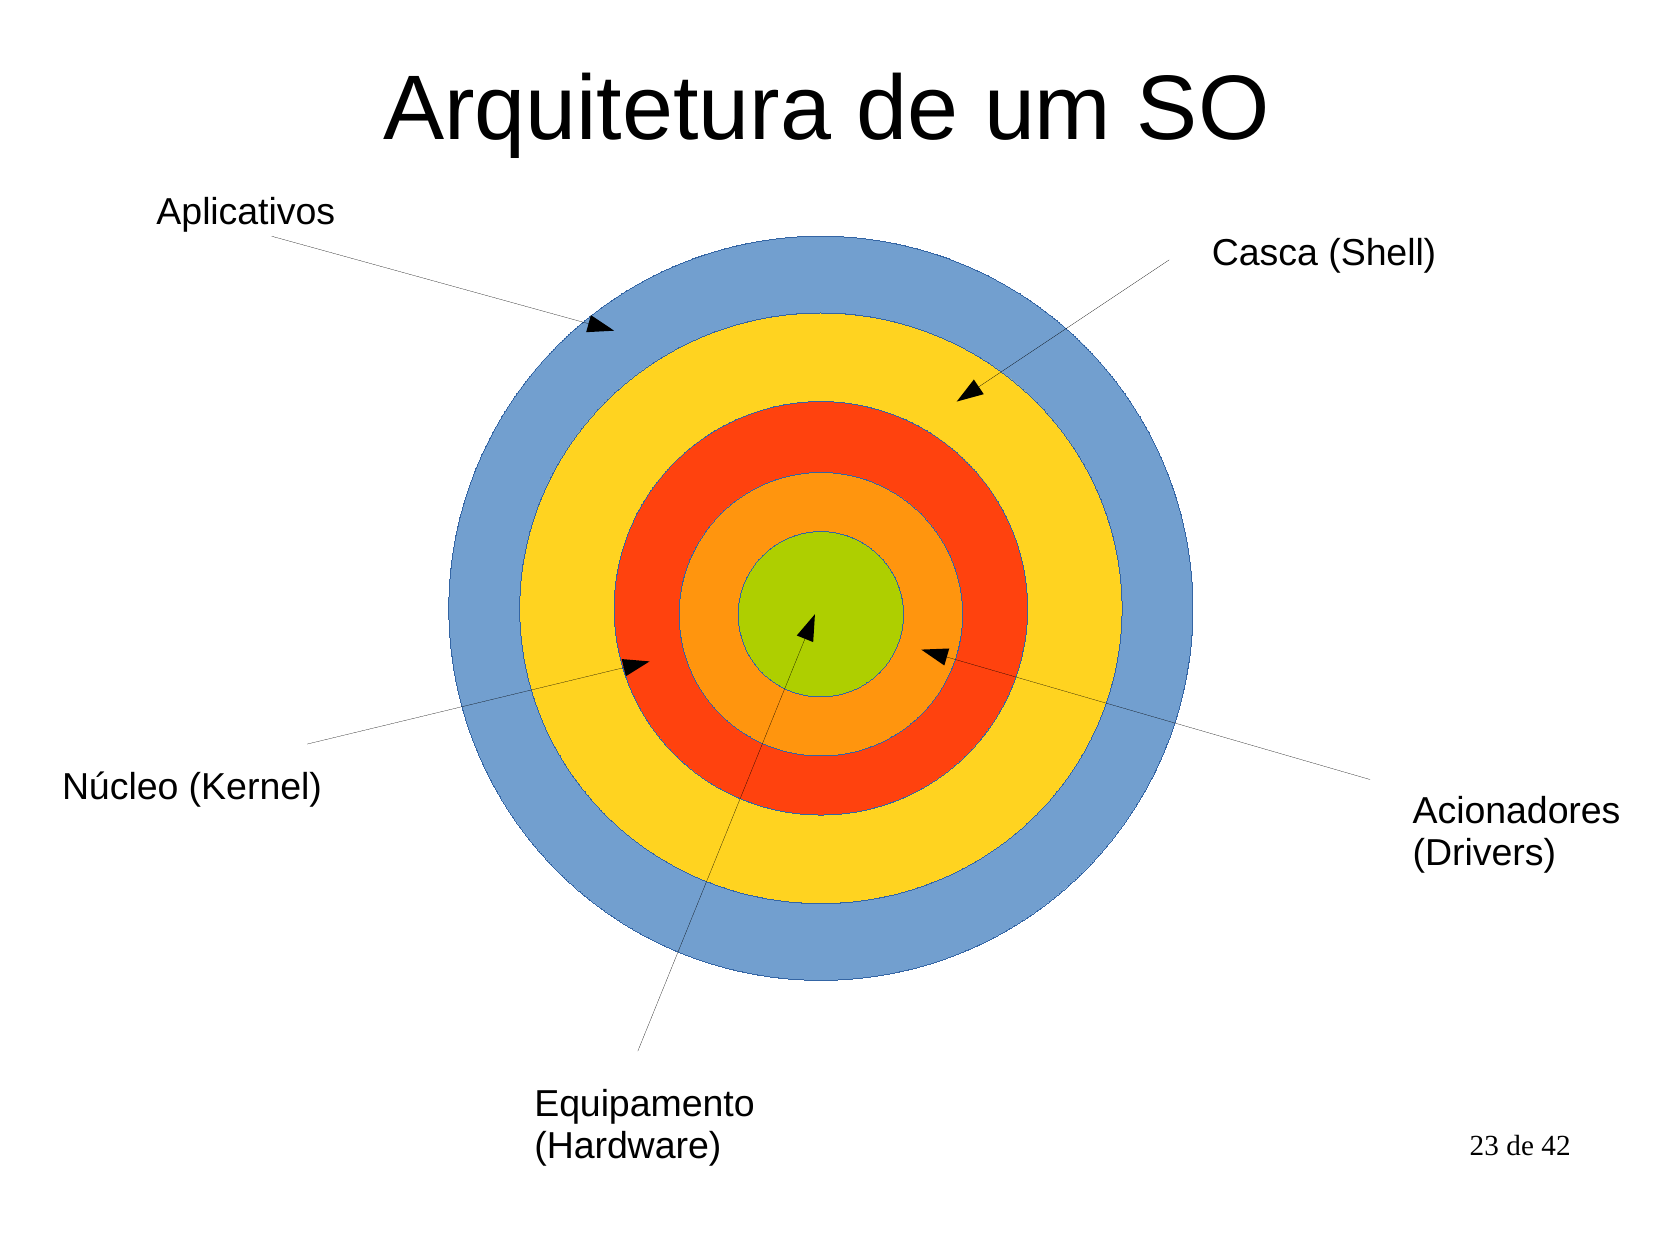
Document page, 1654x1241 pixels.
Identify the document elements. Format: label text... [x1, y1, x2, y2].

text_box Núcleo (Kernel) [47, 758, 337, 815]
text_box Aplicativos [141, 183, 351, 240]
text_box Casca (Shell) [1197, 224, 1452, 282]
text_box Equipamento (Hardware) [519, 1074, 770, 1174]
text_box [448, 236, 1193, 981]
title Arquitetura de um SO [82, 49, 1571, 166]
text_box Acionadores (Drivers) [1397, 781, 1636, 881]
text_box [583, 316, 590, 323]
